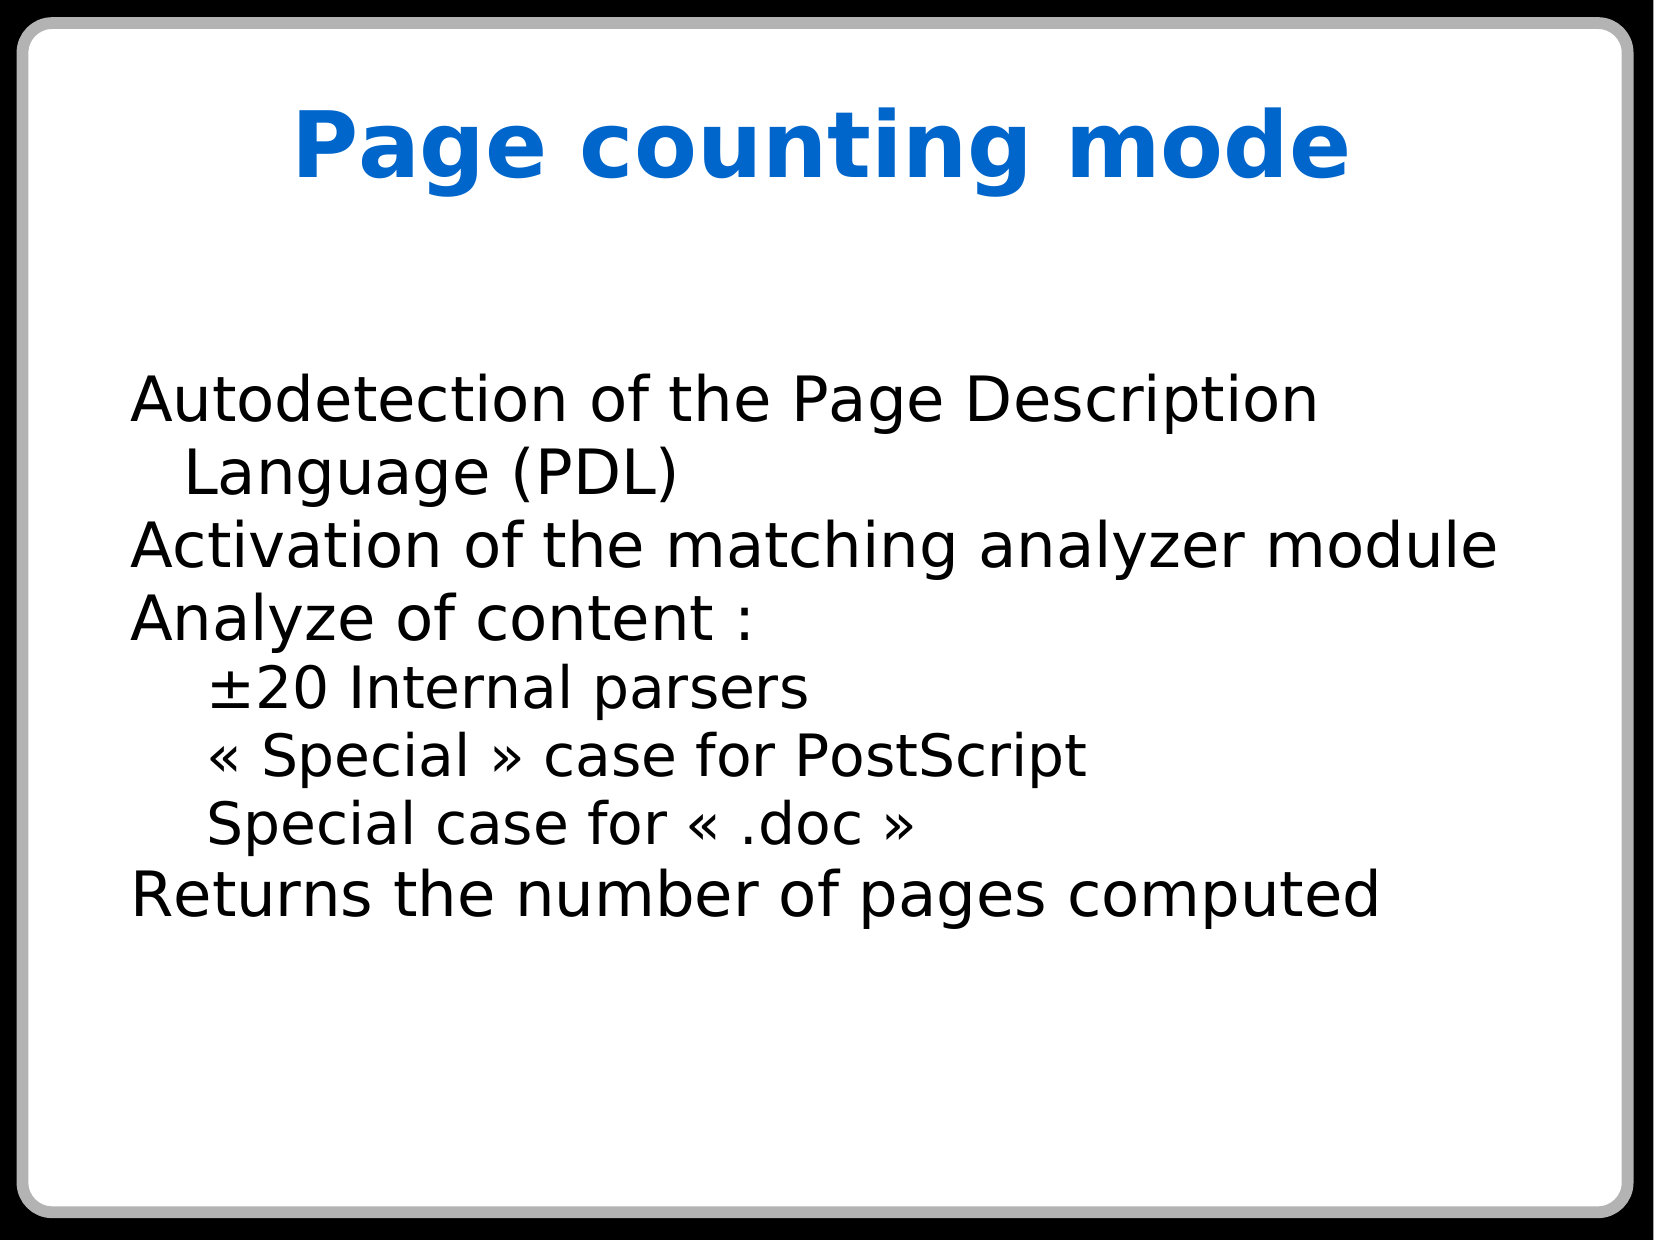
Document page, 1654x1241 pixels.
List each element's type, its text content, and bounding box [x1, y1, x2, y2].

title Page counting mode [67, 91, 1577, 199]
list Autodetection of the Page Description Language (PDL) Activation of the matching analyzer module Analyze of content : ±20 Internal parsers « Special » case for PostScript Special case for « .doc » Returns the number of pages computed [112, 363, 1534, 1164]
